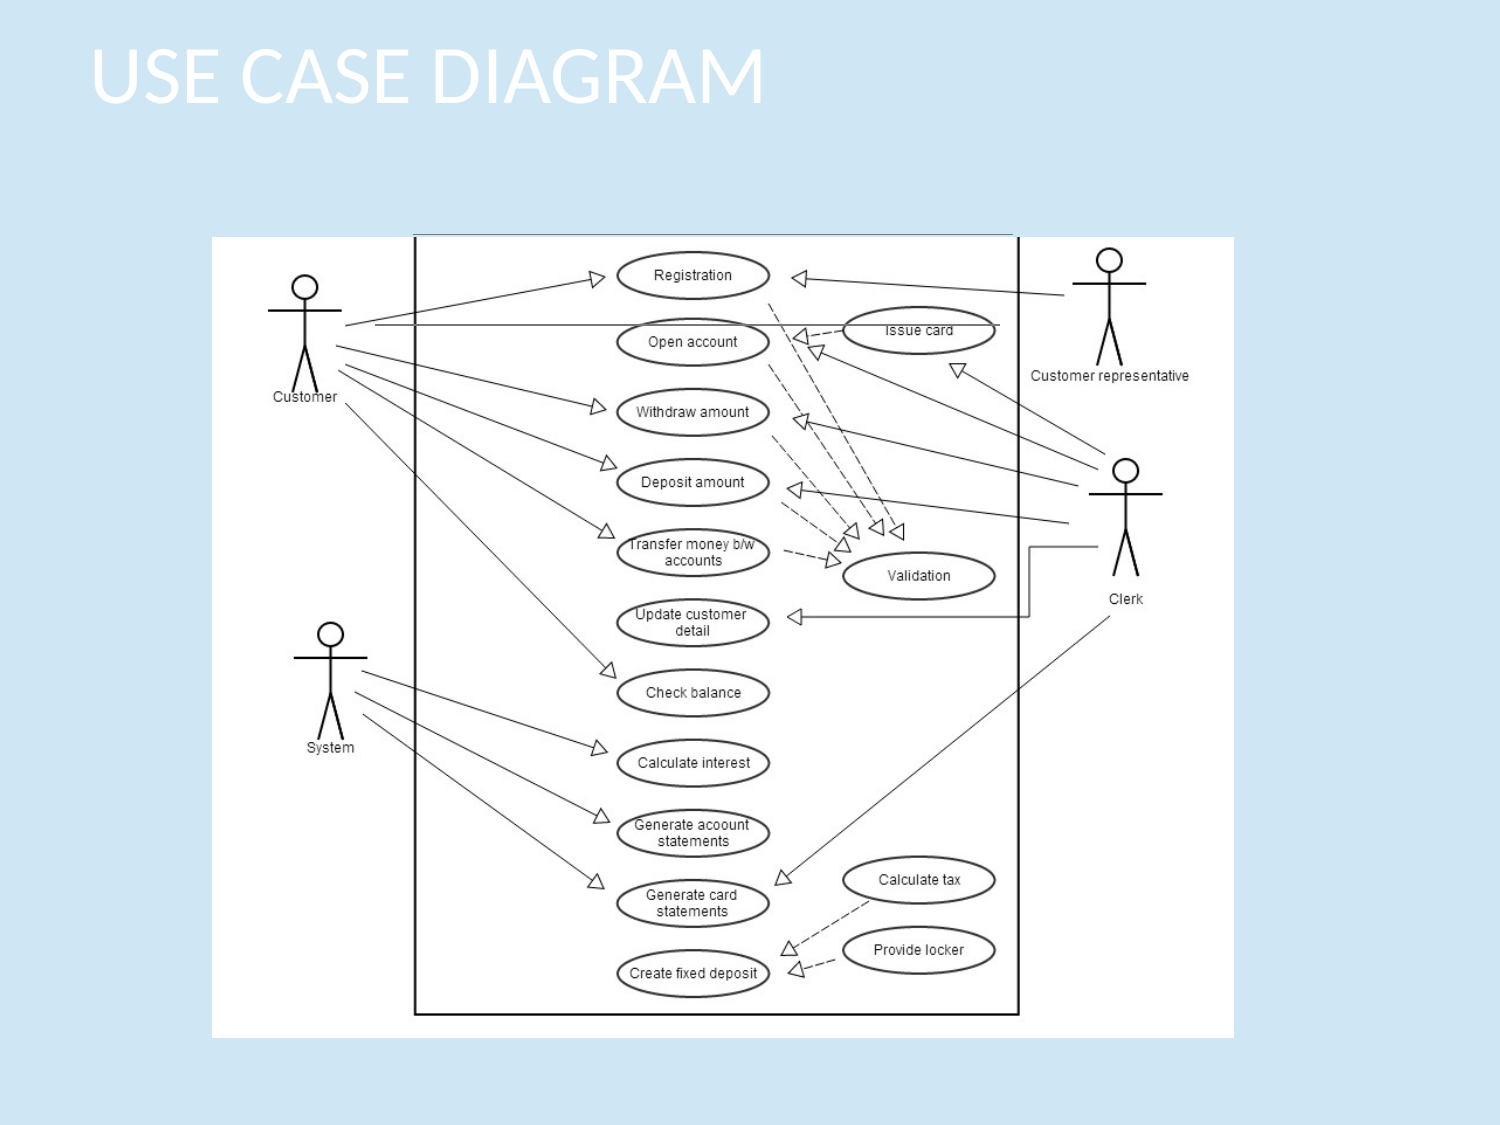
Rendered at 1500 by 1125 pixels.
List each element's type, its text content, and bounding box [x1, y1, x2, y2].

title USE CASE DIAGRAM [75, 12, 1425, 200]
picture [212, 237, 1234, 1039]
